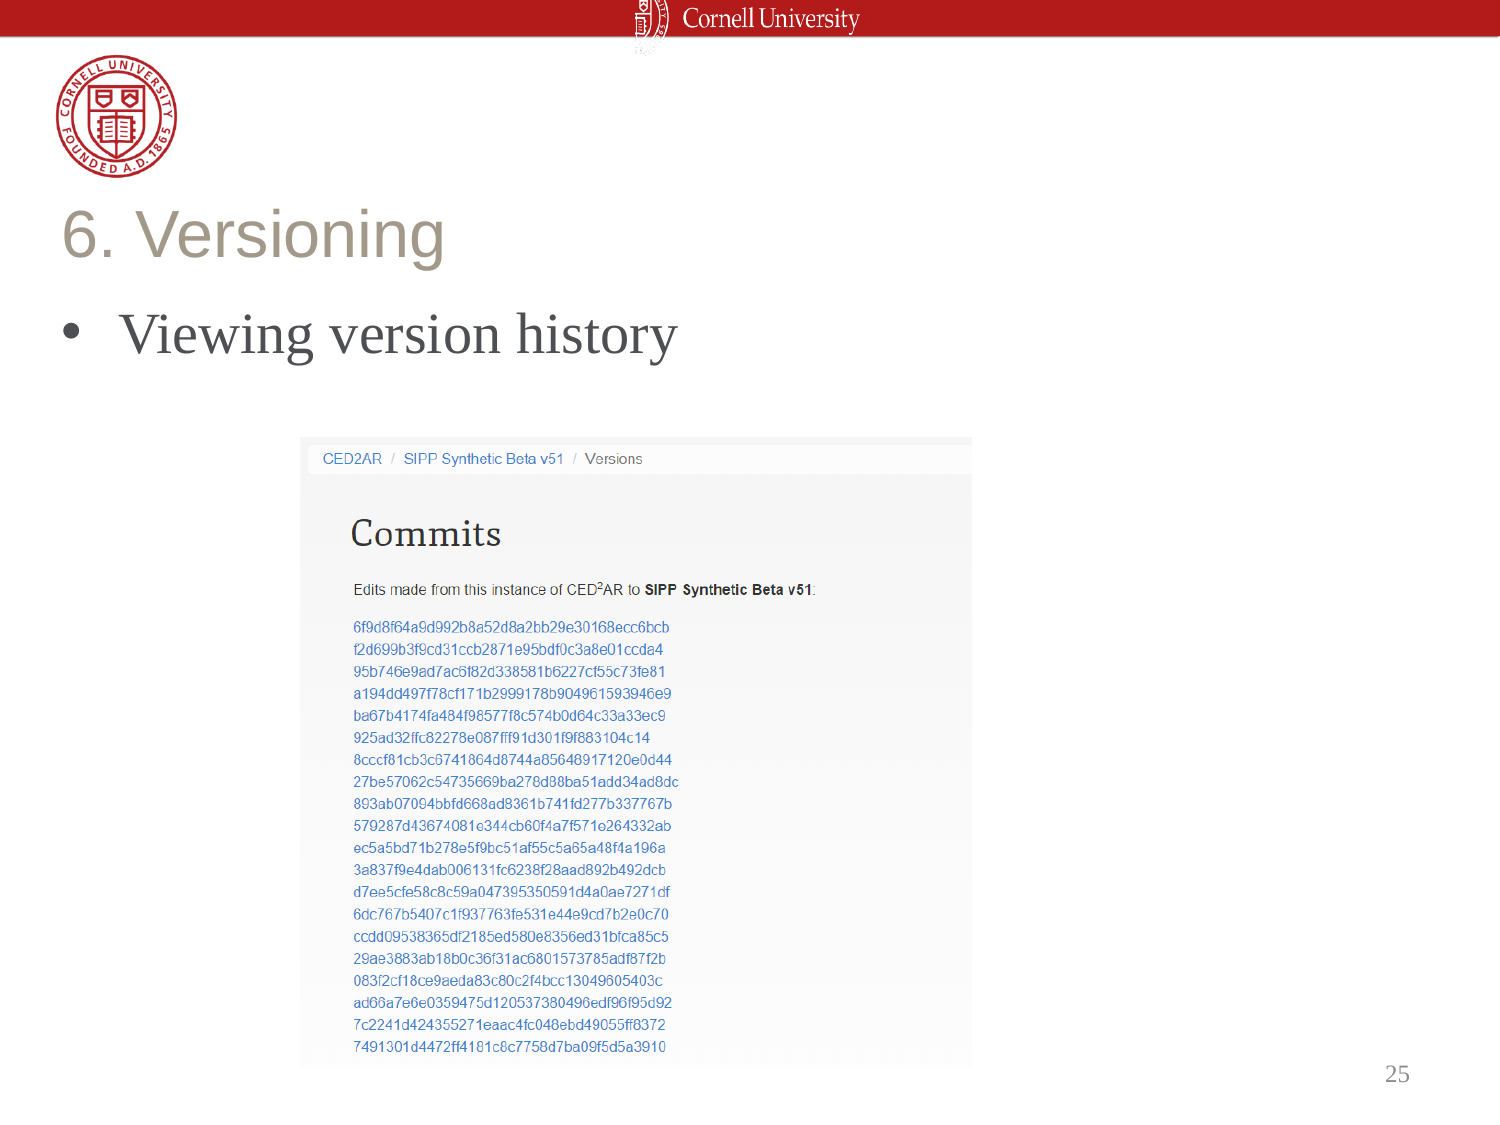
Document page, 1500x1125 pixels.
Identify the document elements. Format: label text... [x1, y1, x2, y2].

title 6. Versioning [46, 174, 1471, 288]
list Viewing version history [46, 288, 1471, 944]
picture [300, 437, 972, 1069]
slide_number <number> [1074, 1042, 1425, 1103]
picture [50, 50, 195, 174]
picture [635, 0, 860, 60]
